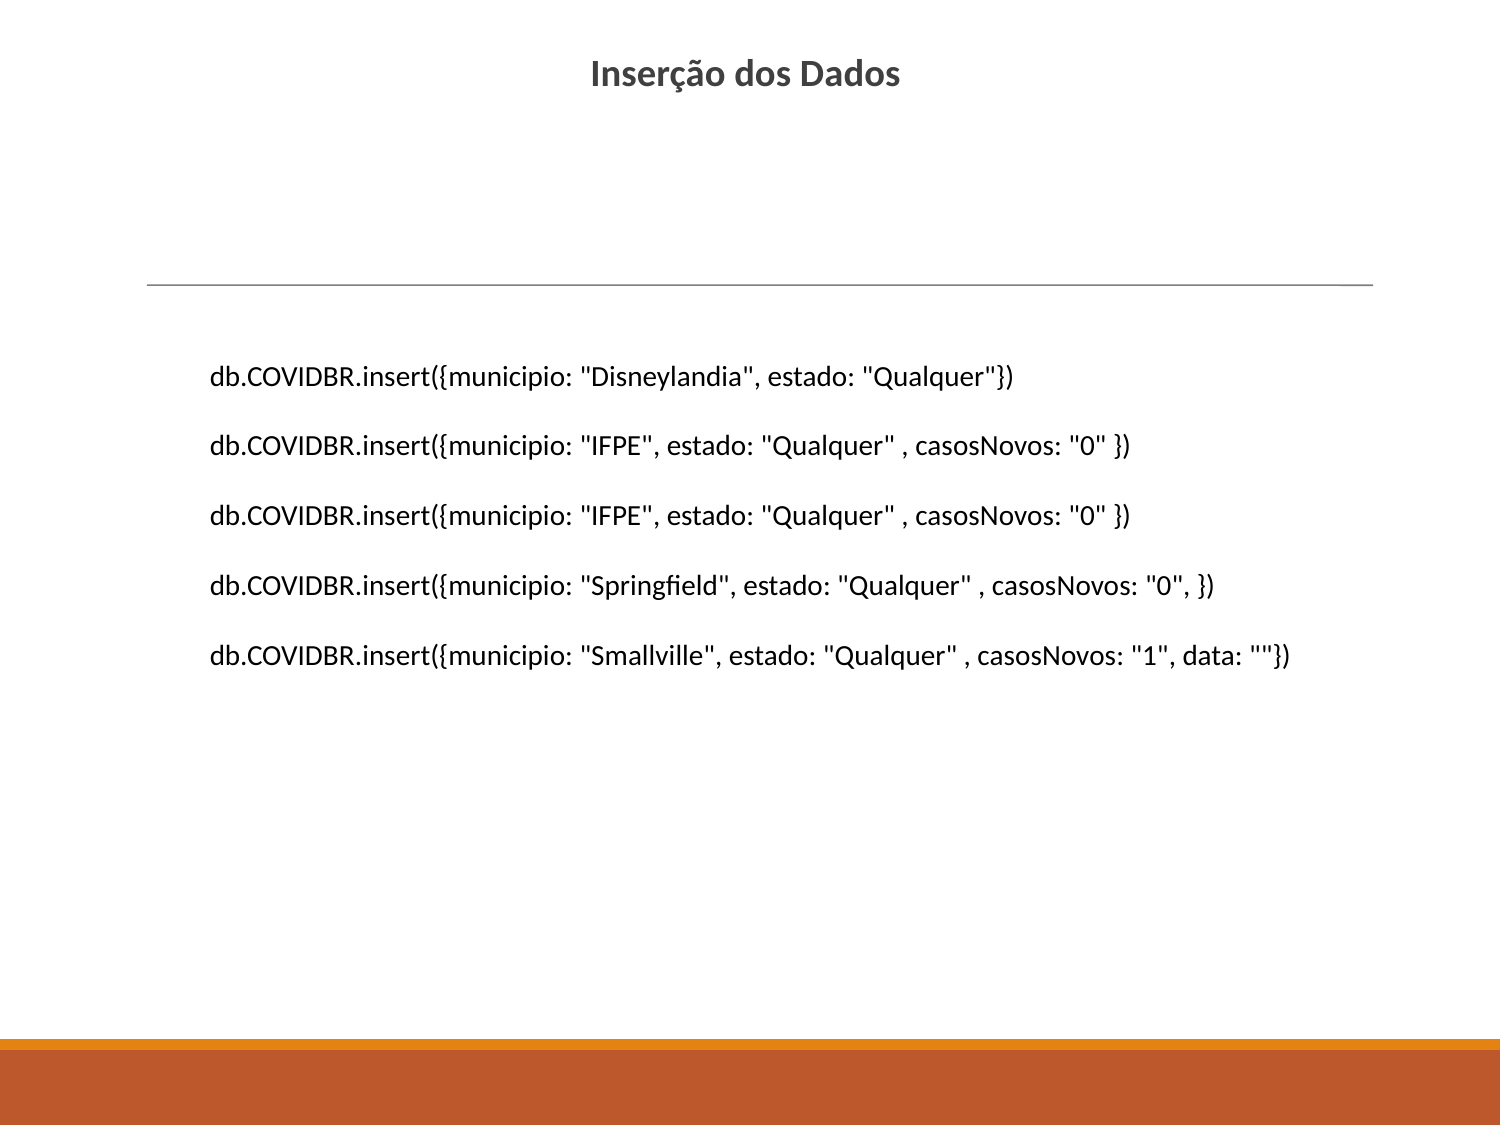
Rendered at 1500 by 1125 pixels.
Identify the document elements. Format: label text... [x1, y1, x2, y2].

list db.COVIDBR.insert({municipio: "Disneylandia", estado: "Qualquer"}) db.COVIDBR.insert({municipio: "IFPE", estado: "Qualquer" , casosNovos: "0" }) db.COVIDBR.insert({municipio: "IFPE", estado: "Qualquer" , casosNovos: "0" }) db.COVIDBR.insert({municipio: "Springfield", estado: "Qualquer" , casosNovos: "0", }) db.COVIDBR.insert({municipio: "Smallville", estado: "Qualquer" , casosNovos: "1", data: ""}) [134, 314, 1373, 809]
title Inserção dos Dados [0, 47, 1500, 102]
